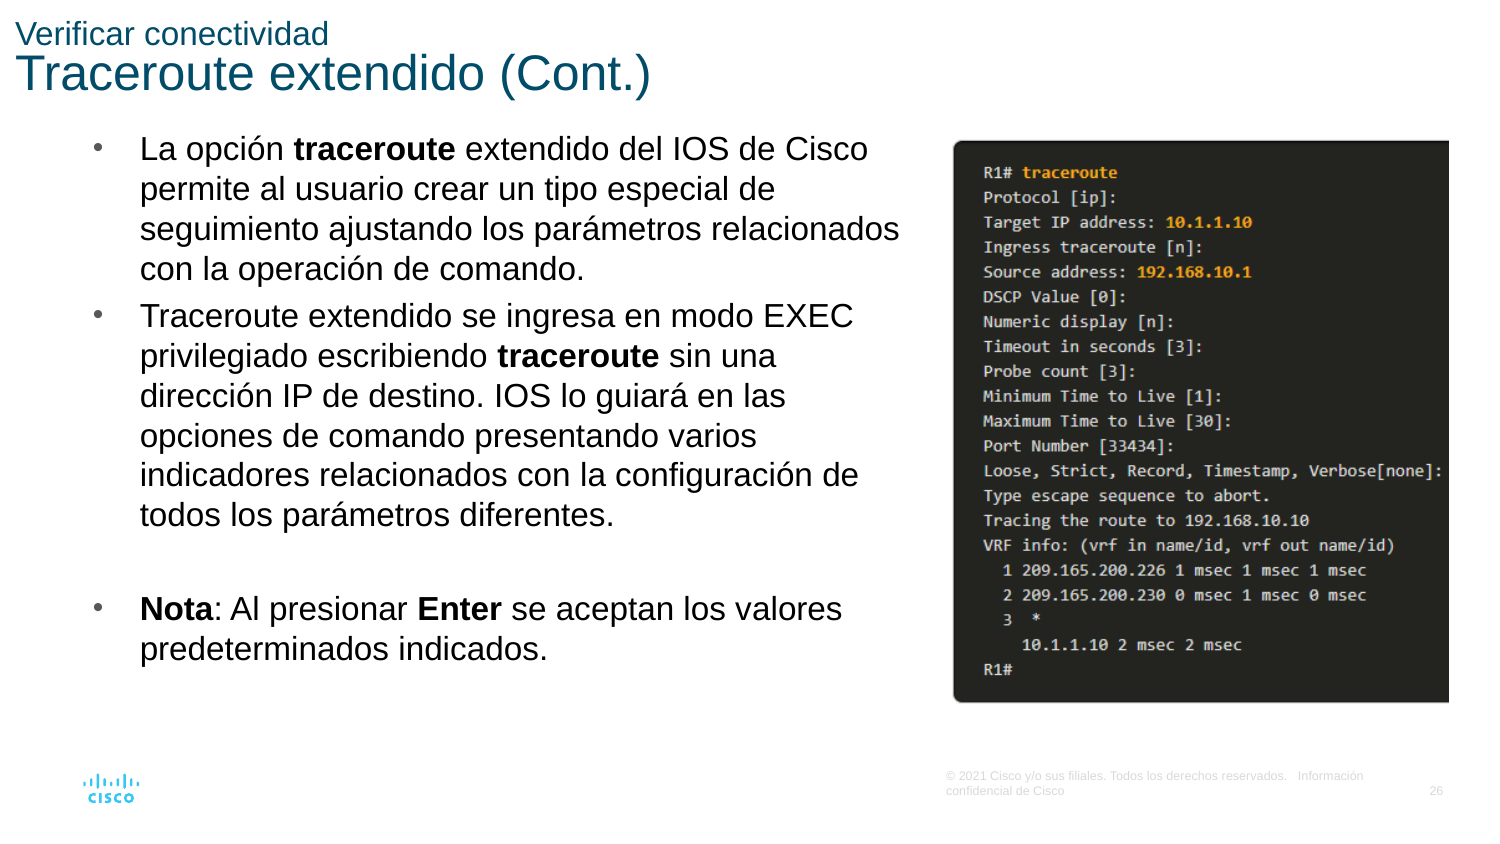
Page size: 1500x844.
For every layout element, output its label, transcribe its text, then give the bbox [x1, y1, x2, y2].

title Verificar conectividad Traceroute extendido (Cont.) [0, 0, 1369, 121]
list La opción traceroute extendido del IOS de Cisco permite al usuario crear un tipo especial de seguimiento ajustando los parámetros relacionados con la operación de comando. Traceroute extendido se ingresa en modo EXEC privilegiado escribiendo traceroute sin una dirección IP de destino. IOS lo guiará en las opciones de comando presentando varios indicadores relacionados con la configuración de todos los parámetros diferentes. Nota: Al presionar Enter se aceptan los valores predeterminados indicados. [77, 120, 928, 726]
picture [950, 136, 1449, 710]
